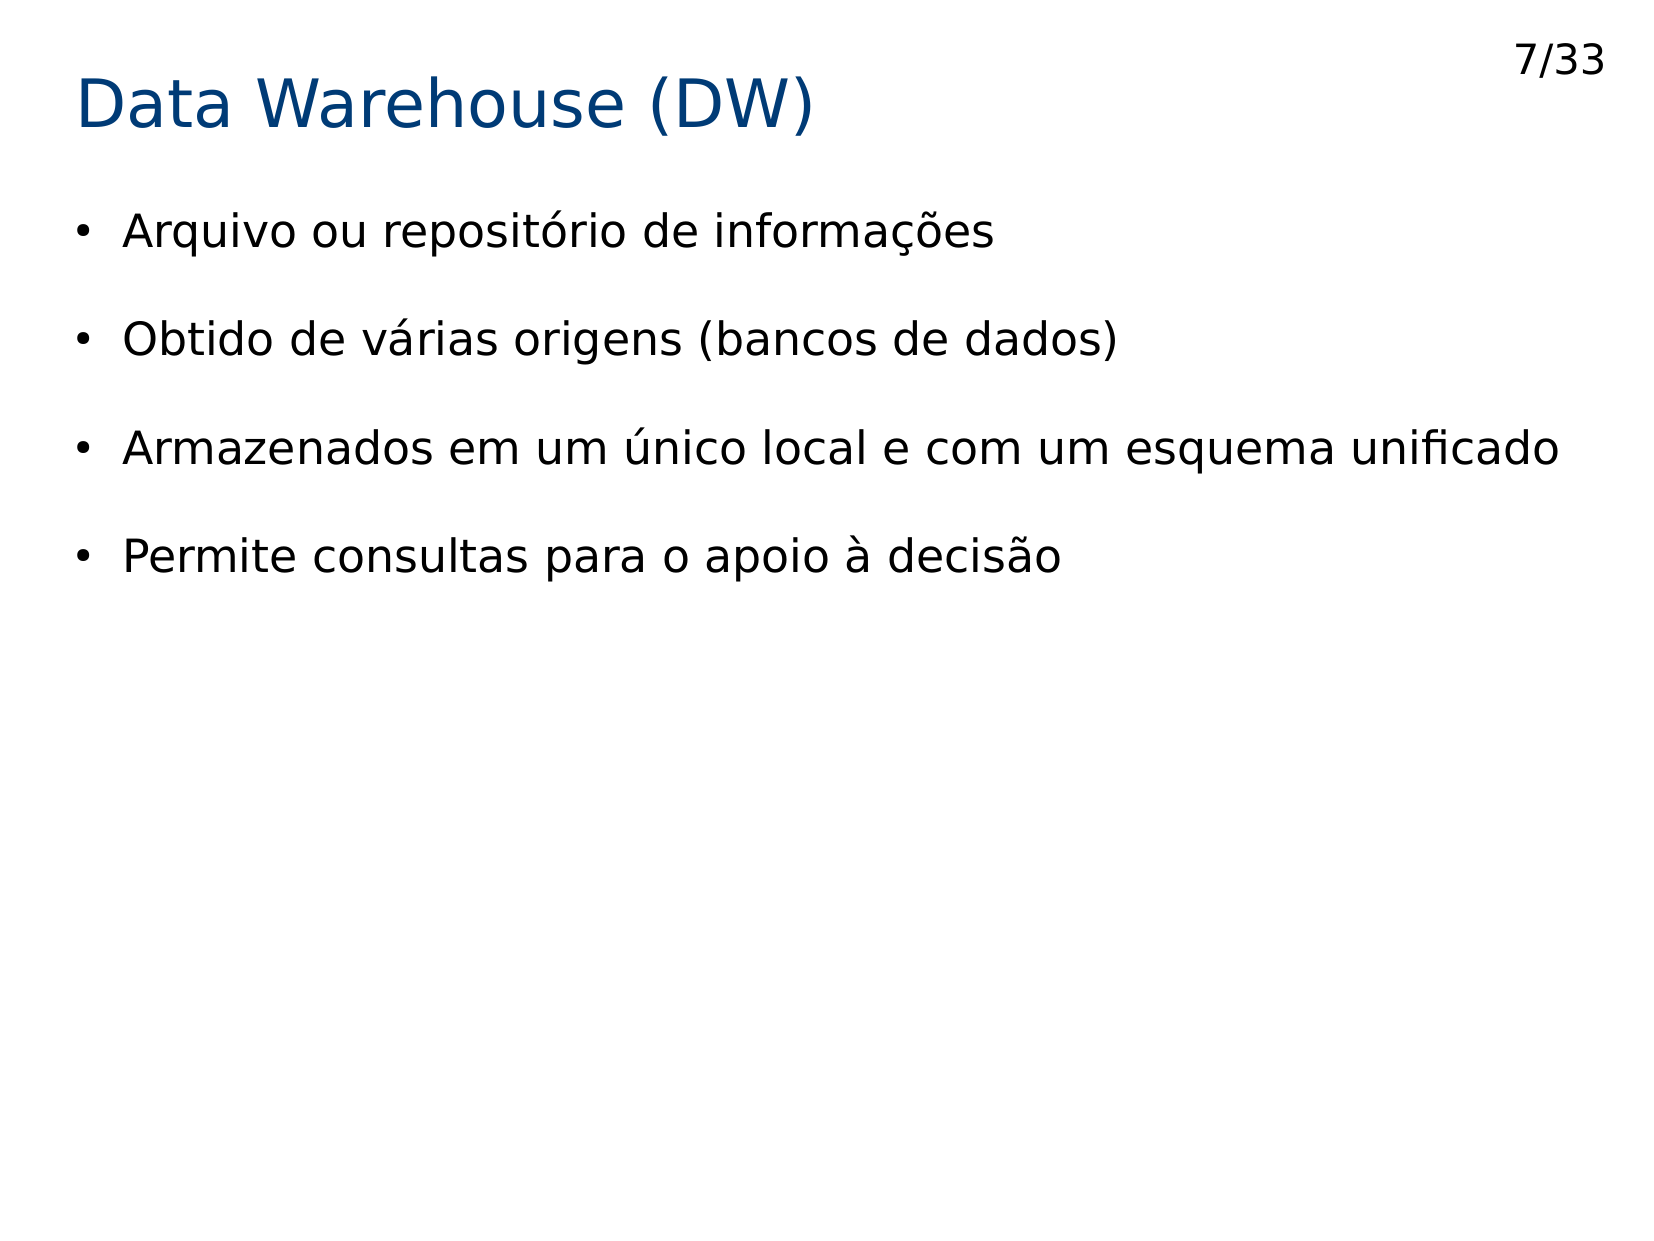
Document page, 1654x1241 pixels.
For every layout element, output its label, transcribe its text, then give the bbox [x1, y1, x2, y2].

list Arquivo ou repositório de informações Obtido de várias origens (bancos de dados) Armazenados em um único local e com um esquema unificado Permite consultas para o apoio à decisão [75, 196, 1600, 1199]
title Data Warehouse (DW) [75, 33, 1425, 175]
